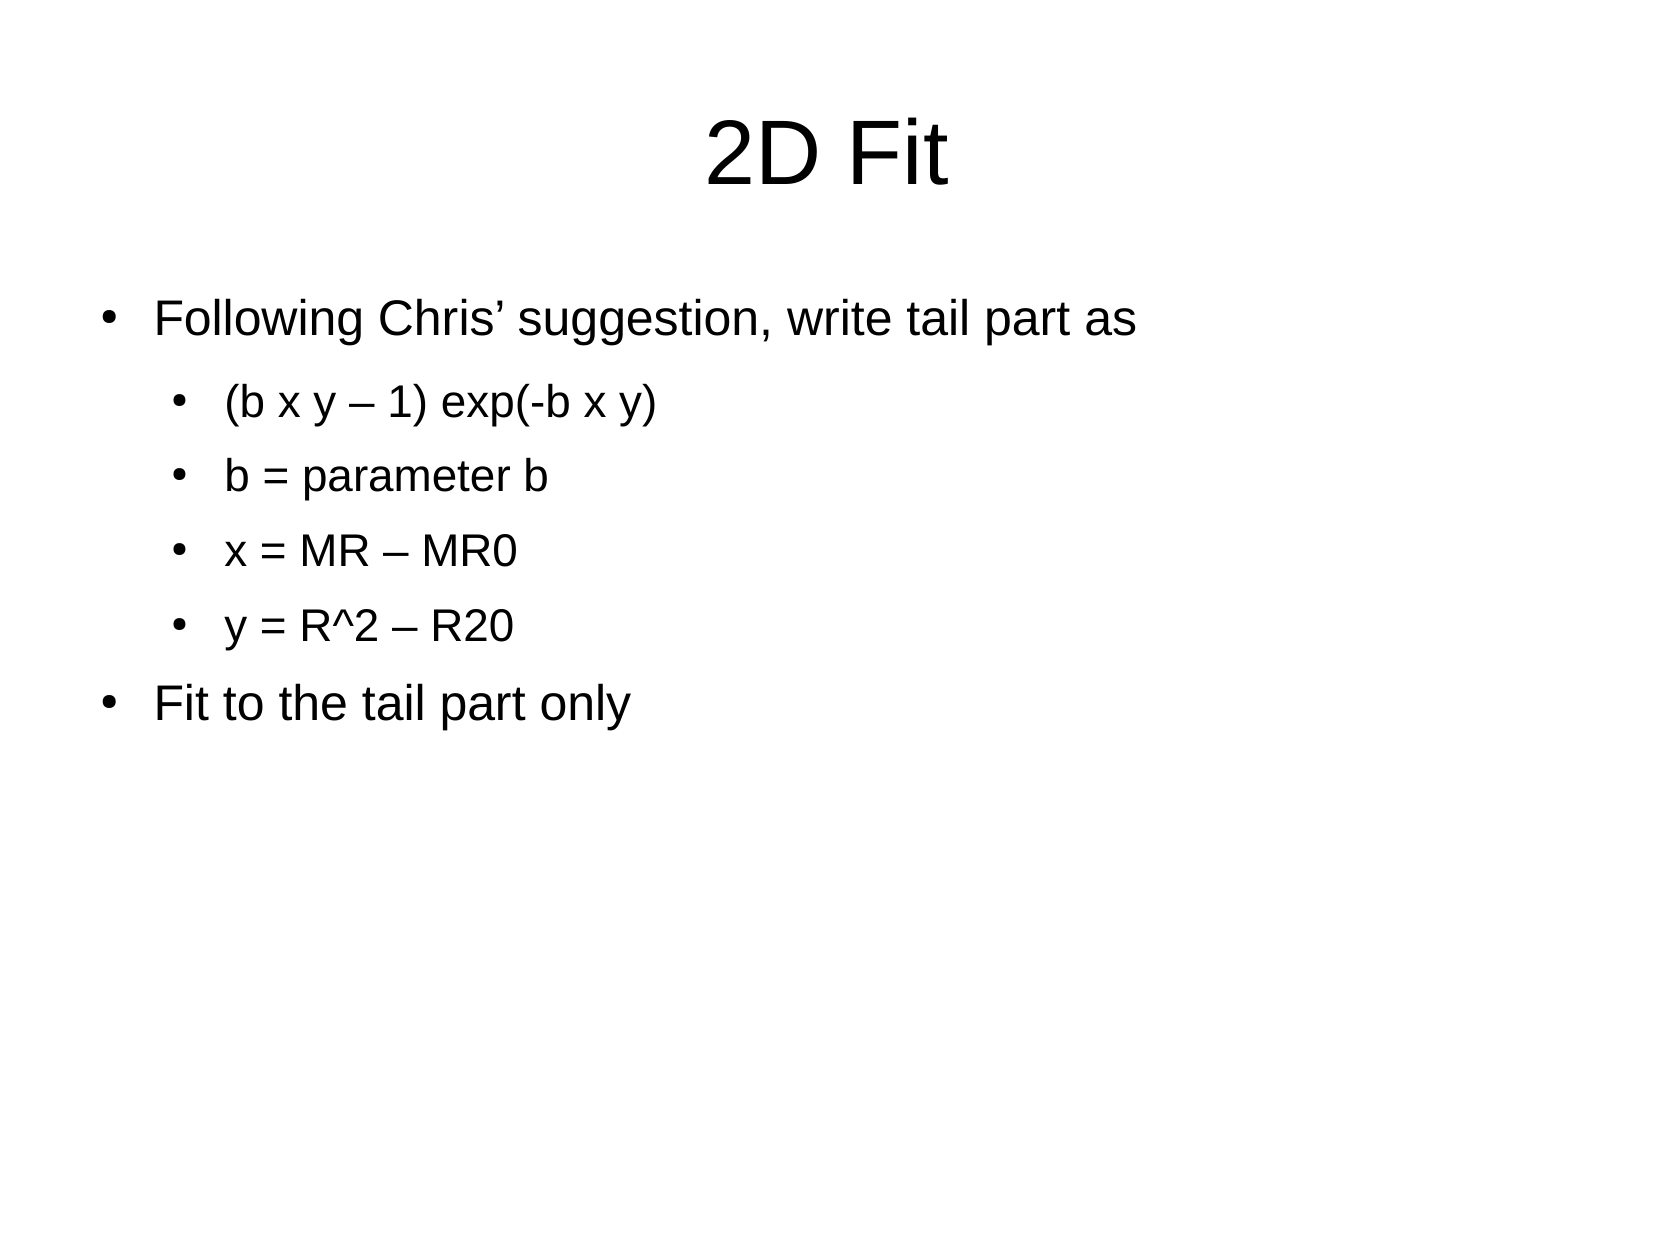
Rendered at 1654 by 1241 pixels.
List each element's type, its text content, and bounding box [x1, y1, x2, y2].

title 2D Fit [82, 49, 1571, 257]
list Following Chris’ suggestion, write tail part as (b x y – 1) exp(-b x y) b = parameter b x = MR – MR0 y = R^2 – R20 Fit to the tail part only [82, 290, 1571, 1094]
